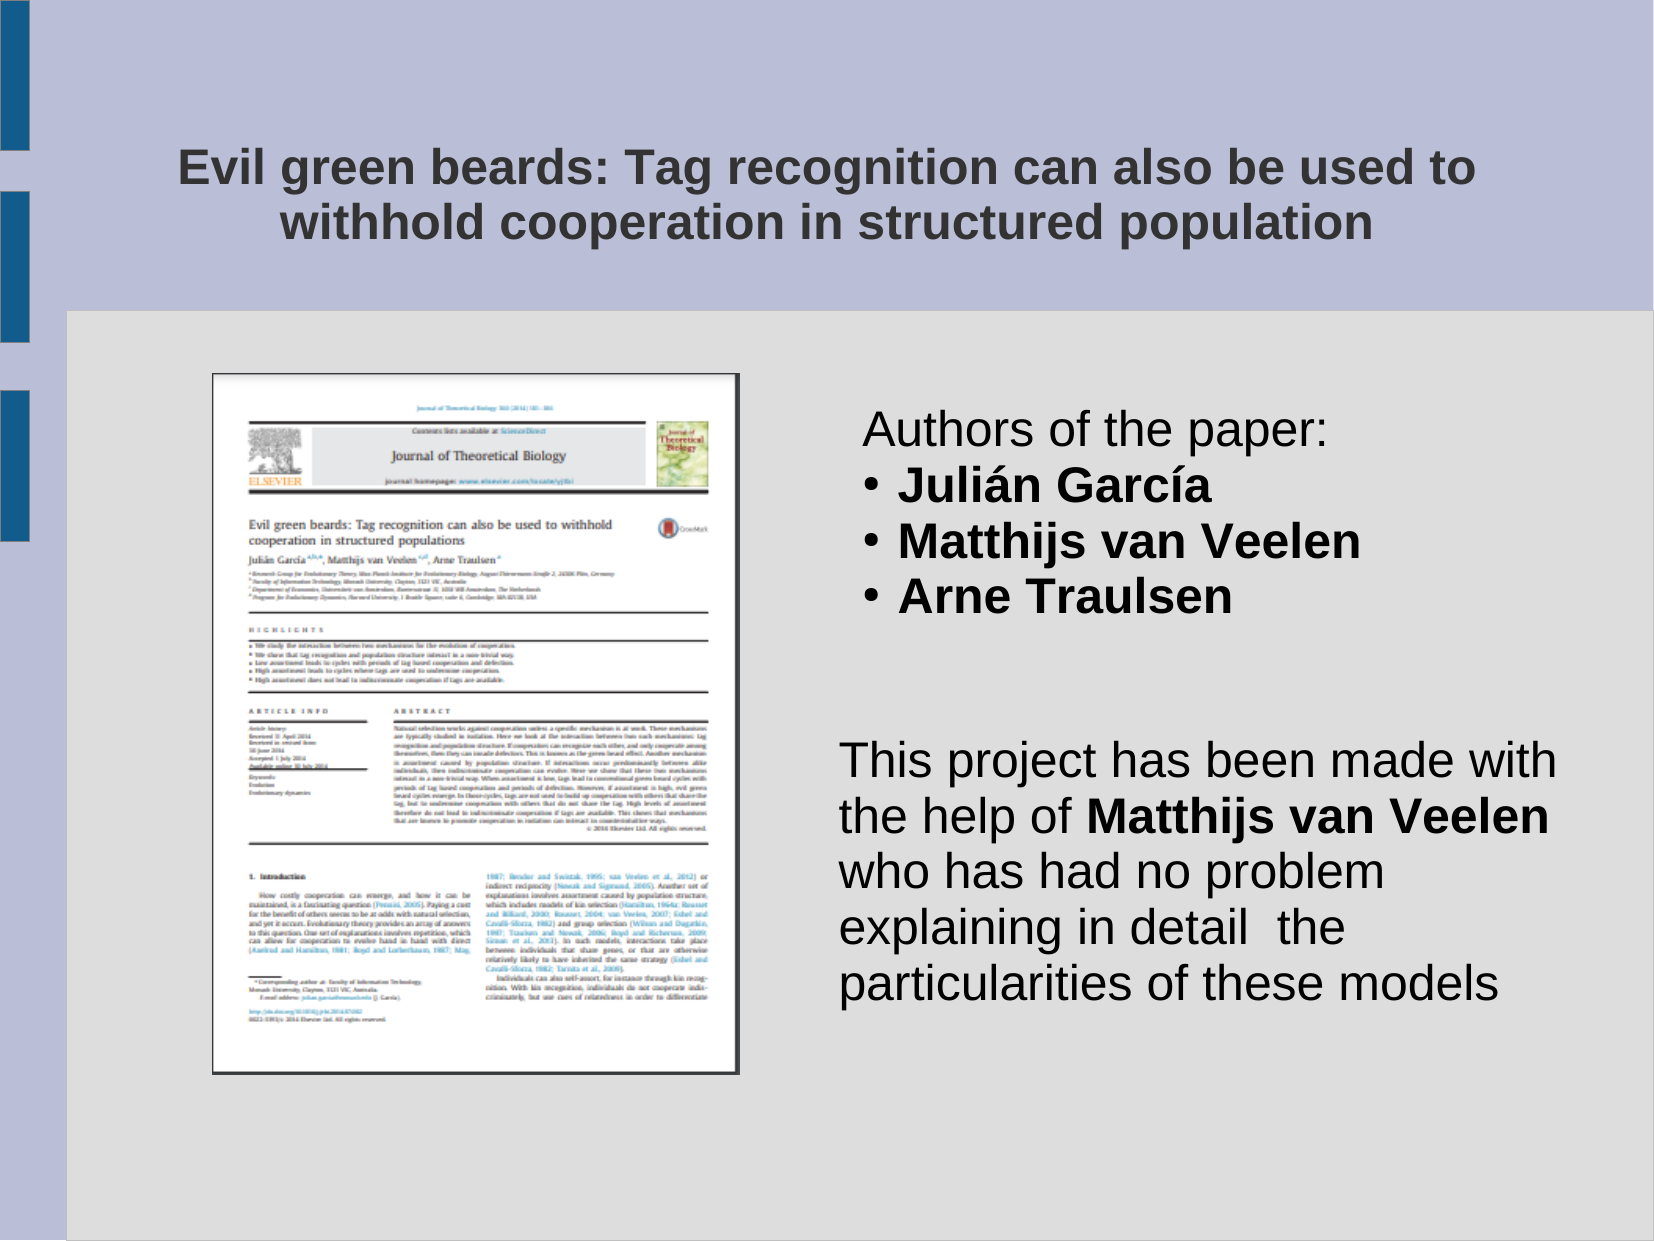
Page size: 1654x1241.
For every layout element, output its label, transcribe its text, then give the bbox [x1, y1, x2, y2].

title Evil green beards: Tag recognition can also be used to withhold cooperation in structured population [121, 91, 1534, 299]
text_box Authors of the paper: Julián García Matthijs van Veelen Arne Traulsen [862, 401, 1453, 629]
text_box This project has been made with the help of Matthijs van Veelen who has had no problem explaining in detail the particularities of these models [838, 732, 1595, 1070]
picture [212, 373, 740, 1075]
